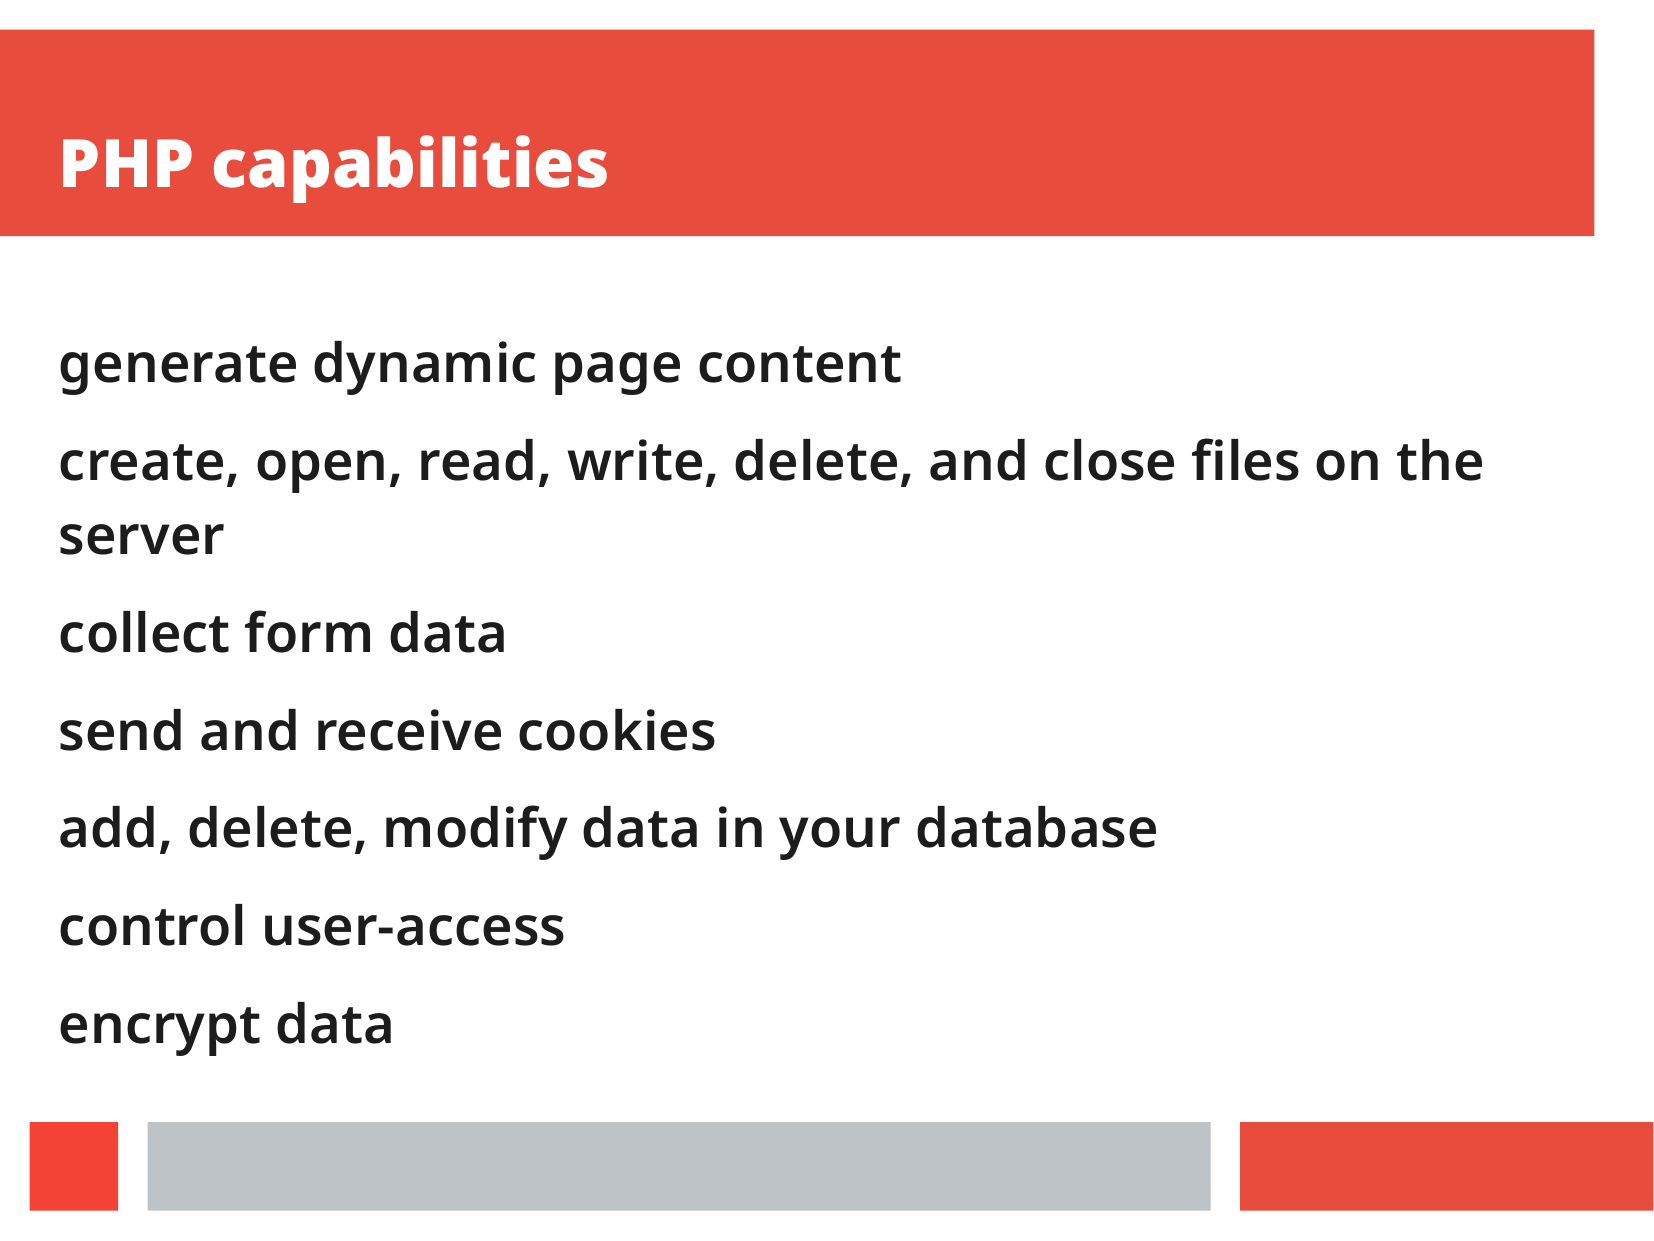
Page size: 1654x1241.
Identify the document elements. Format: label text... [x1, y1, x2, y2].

title PHP capabilities [59, 59, 1595, 207]
list generate dynamic page content create, open, read, write, delete, and close files on the server collect form data send and receive cookies add, delete, modify data in your database control user-access encrypt data [59, 324, 1565, 1093]
